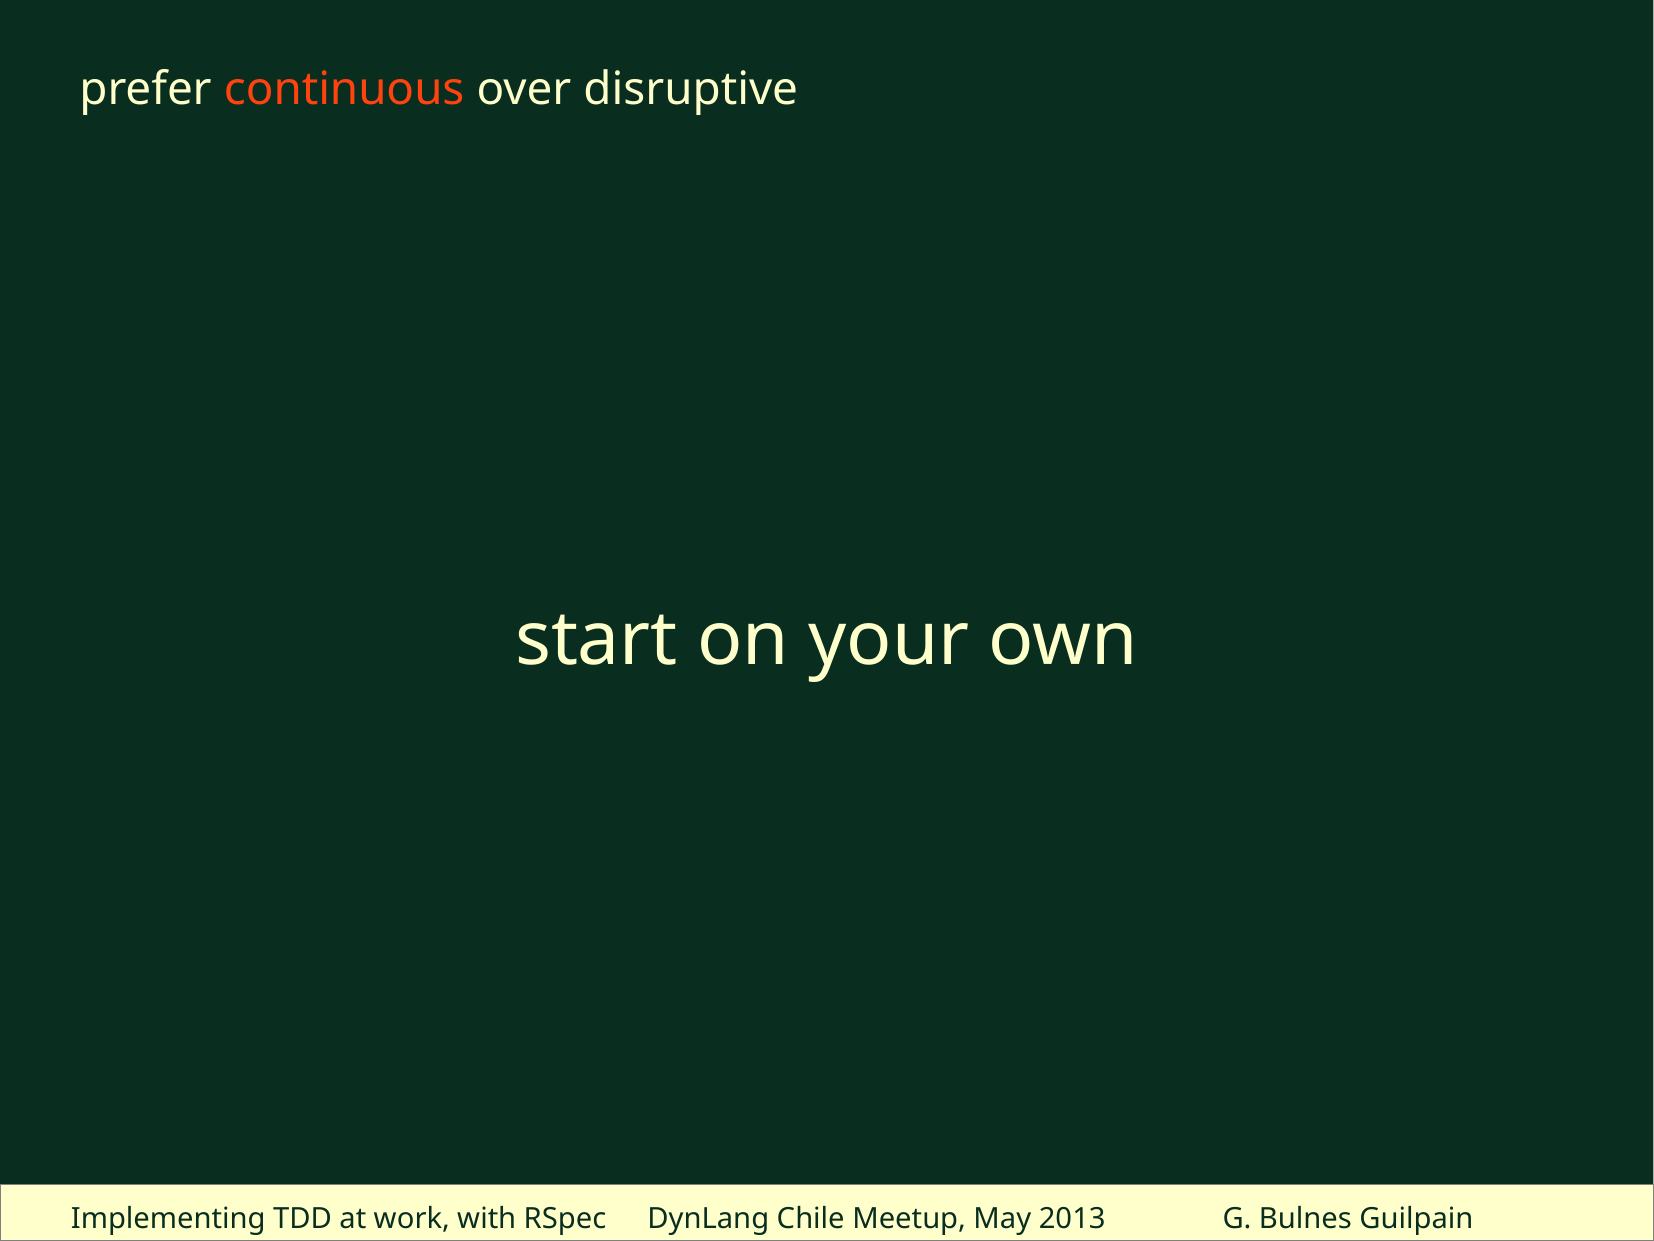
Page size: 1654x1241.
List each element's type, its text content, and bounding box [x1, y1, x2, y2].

text_box G. Bulnes Guilpain [1207, 1190, 1435, 1239]
text_box [0, 1184, 1654, 1241]
text_box Implementing TDD at work, with RSpec [56, 1190, 506, 1239]
text_box prefer continuous over disruptive [64, 48, 657, 115]
subtitle start on your own [82, 49, 1571, 1171]
text_box DynLang Chile Meetup, May 2013 [632, 1190, 1021, 1239]
